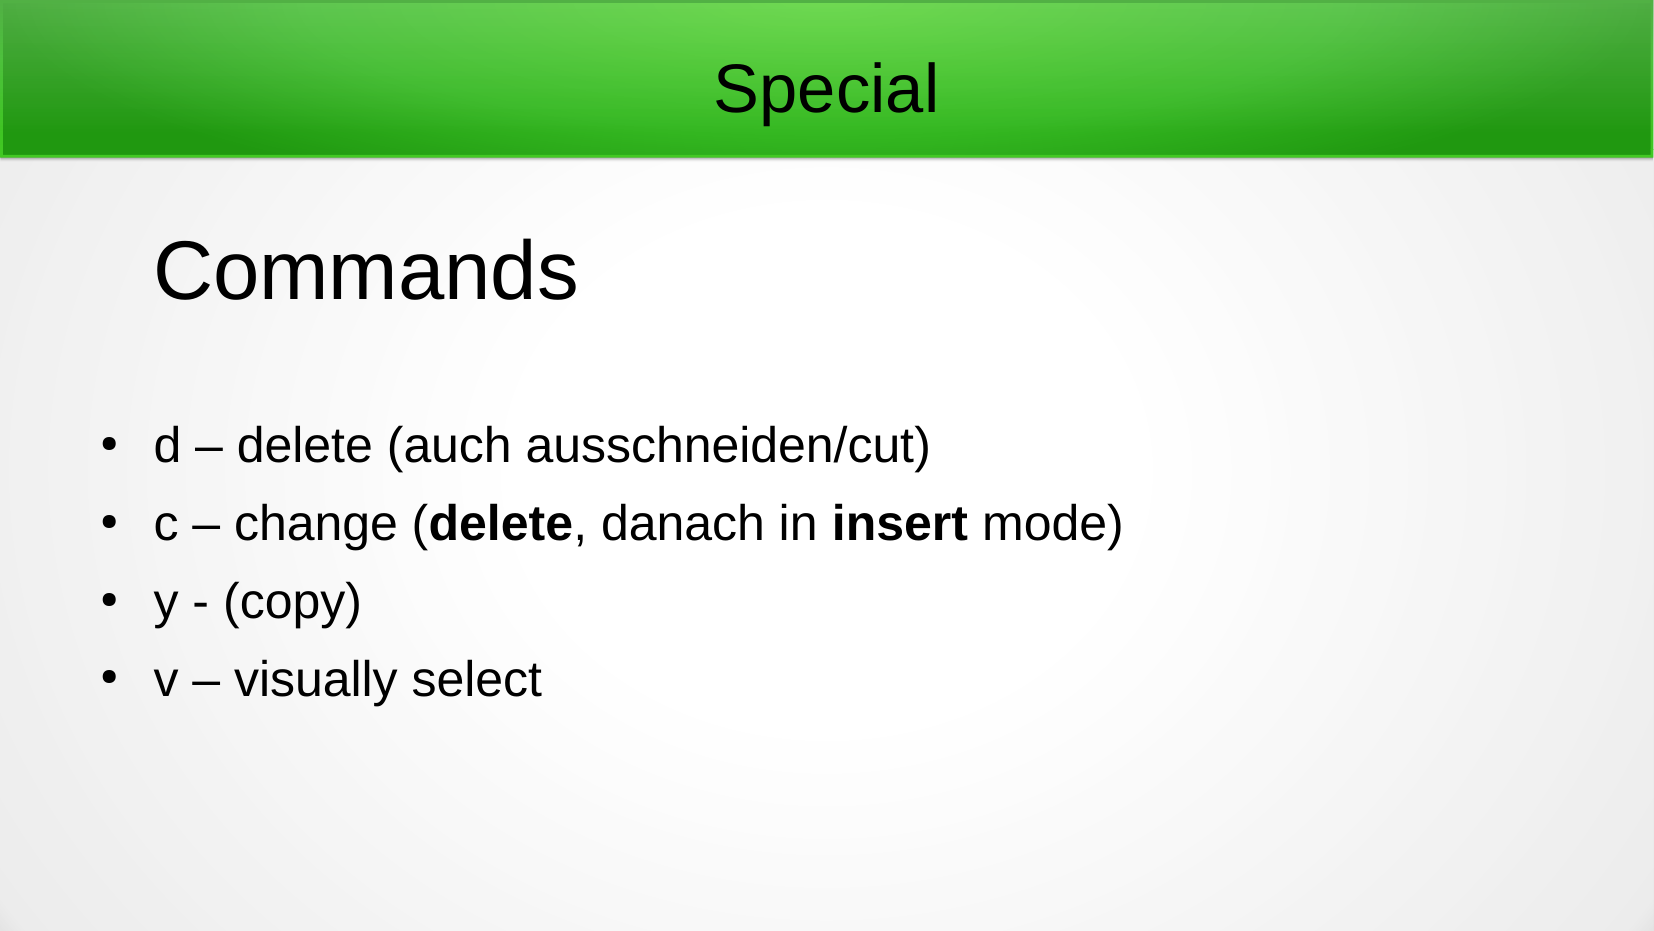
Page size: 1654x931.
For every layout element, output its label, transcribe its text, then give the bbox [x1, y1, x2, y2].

title Special [82, 35, 1571, 142]
list Commands d – delete (auch ausschneiden/cut) c – change (delete, danach in insert mode) y - (copy) v – visually select [82, 224, 1571, 764]
